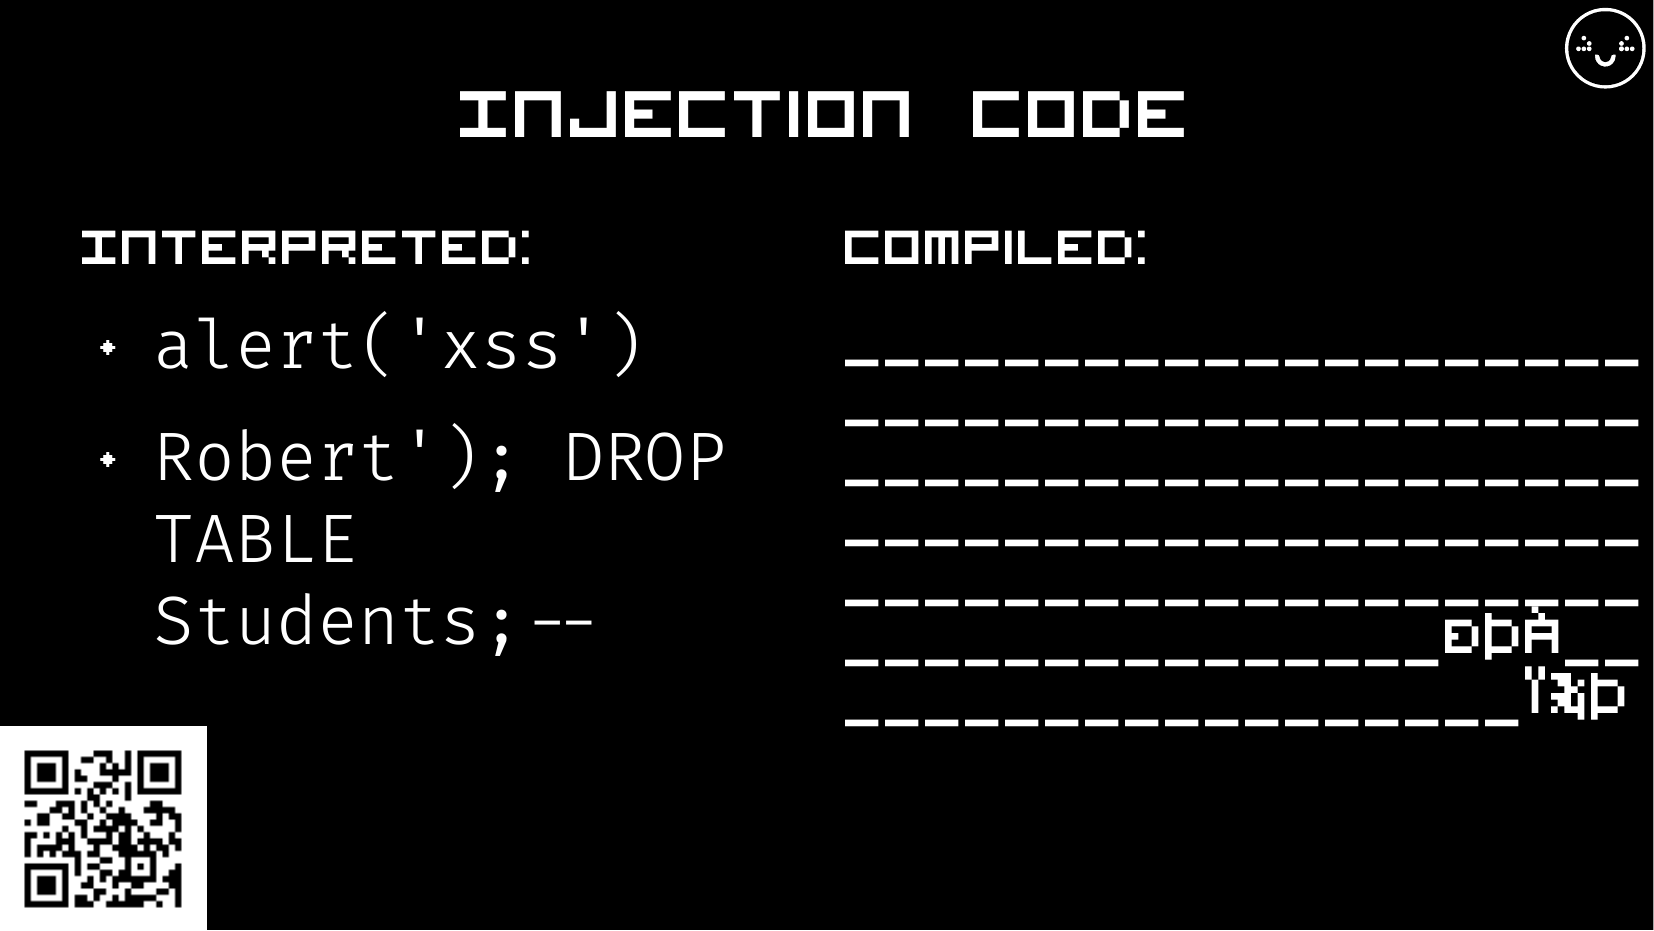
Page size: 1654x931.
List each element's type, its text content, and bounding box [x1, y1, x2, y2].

list Compiled: ___________________________________________________________________________________________________________________ÐÞÀ___________________ï¾­Þ [845, 217, 1654, 916]
picture [0, 726, 207, 931]
title Injection code [82, 37, 1571, 193]
list Interpreted: alert('xss') Robert'); DROP TABLE Students;-- [82, 217, 809, 857]
